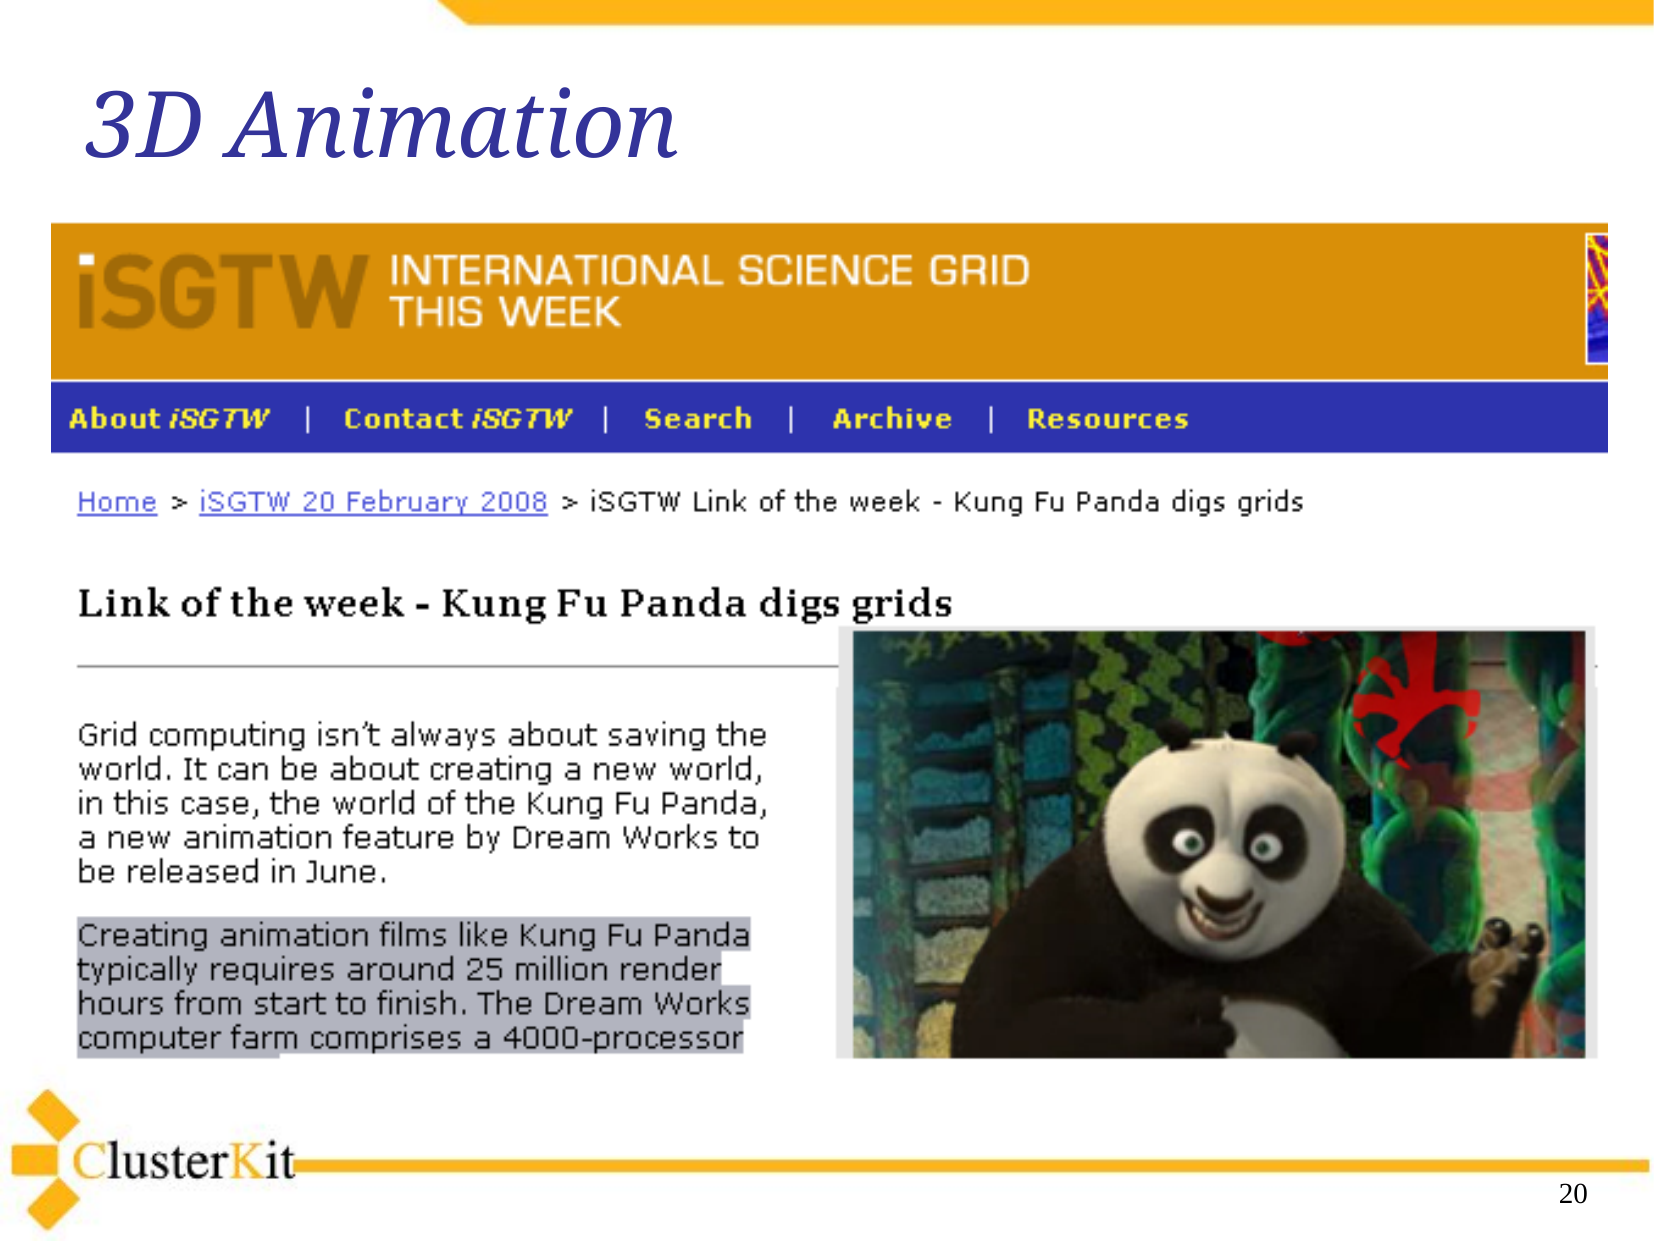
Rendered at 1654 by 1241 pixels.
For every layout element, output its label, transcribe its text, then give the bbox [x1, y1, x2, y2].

text_box 3D Animation [71, 20, 1560, 228]
picture [0, 0, 1654, 1241]
